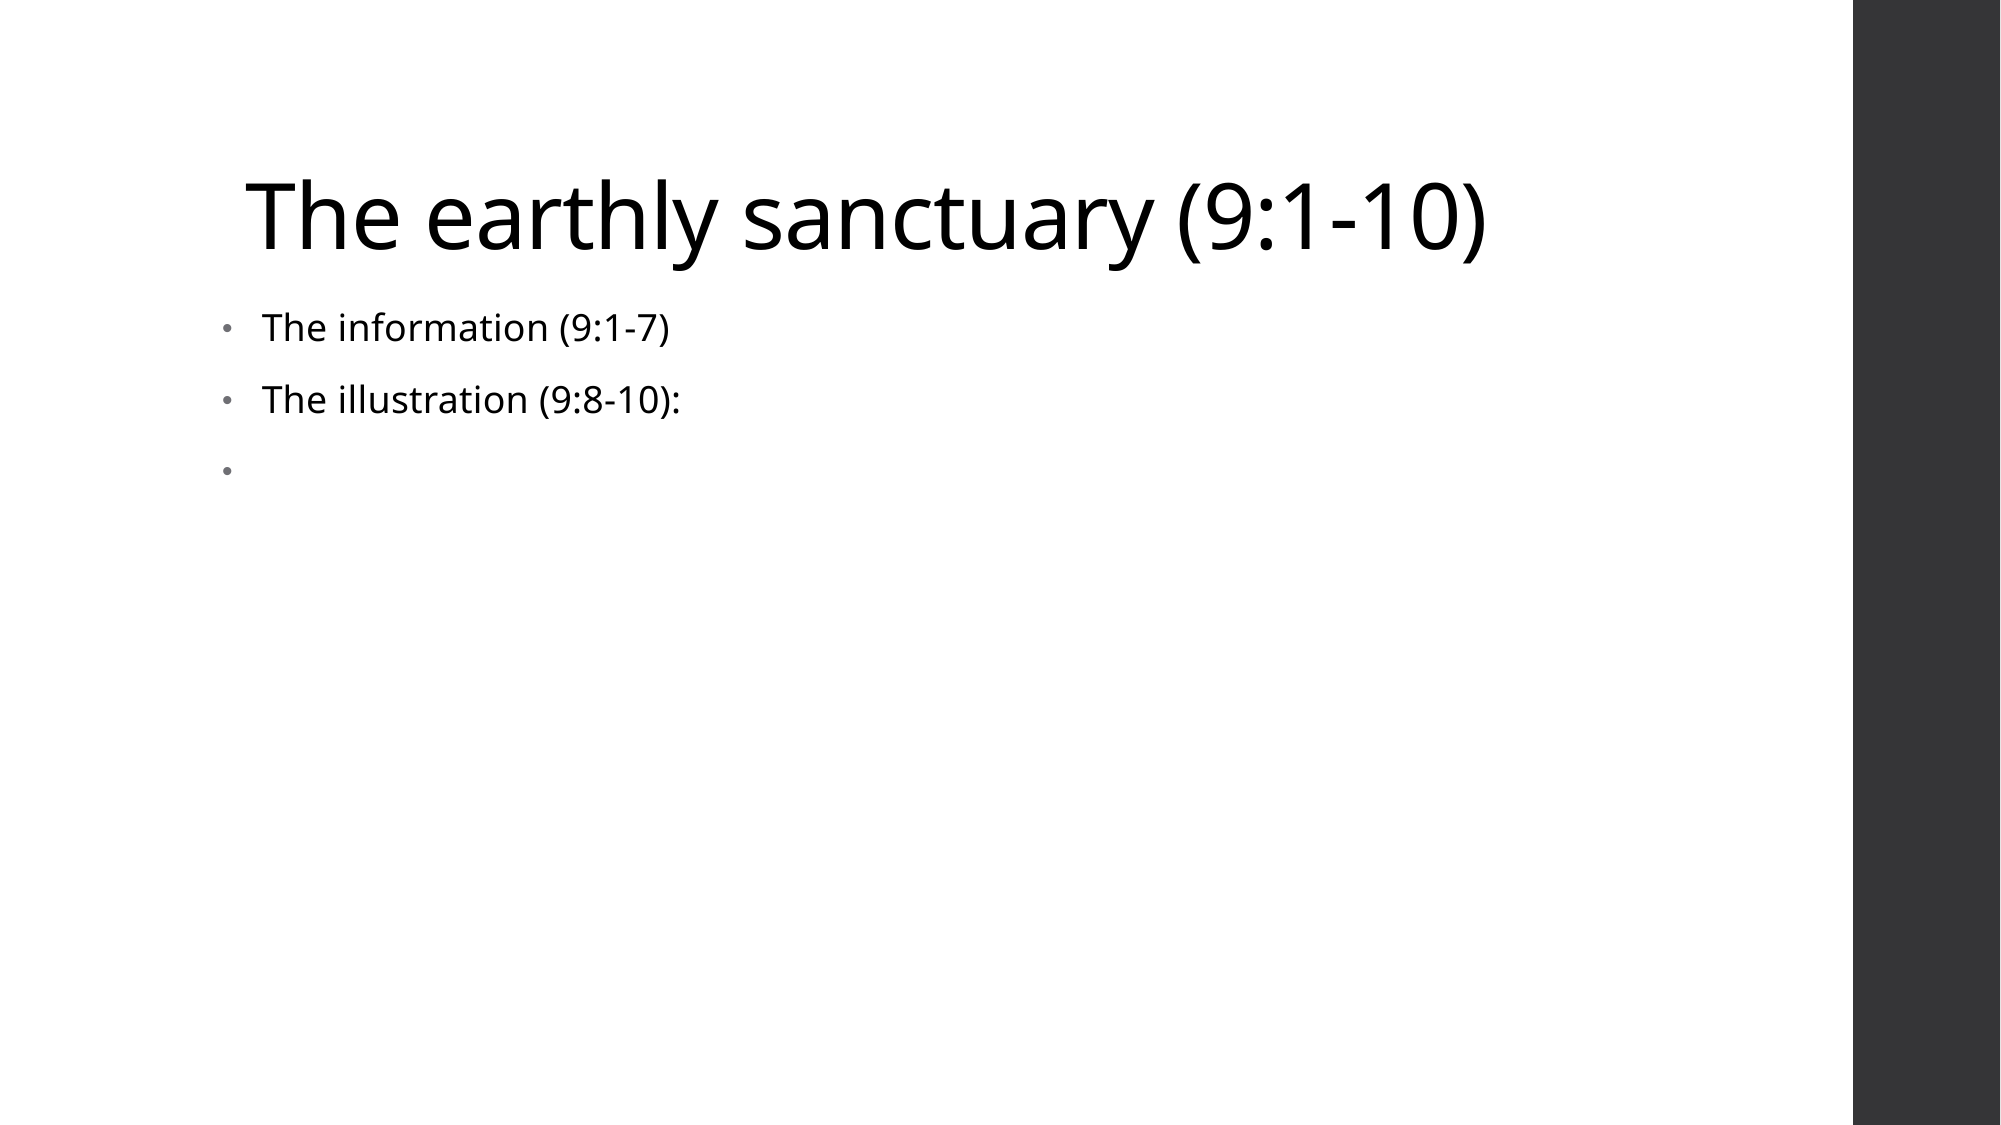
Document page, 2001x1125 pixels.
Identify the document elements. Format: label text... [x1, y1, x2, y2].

title The earthly sanctuary (9:1-10) [206, 60, 1797, 278]
list The information (9:1-7) The illustration (9:8-10): [206, 299, 1617, 1014]
